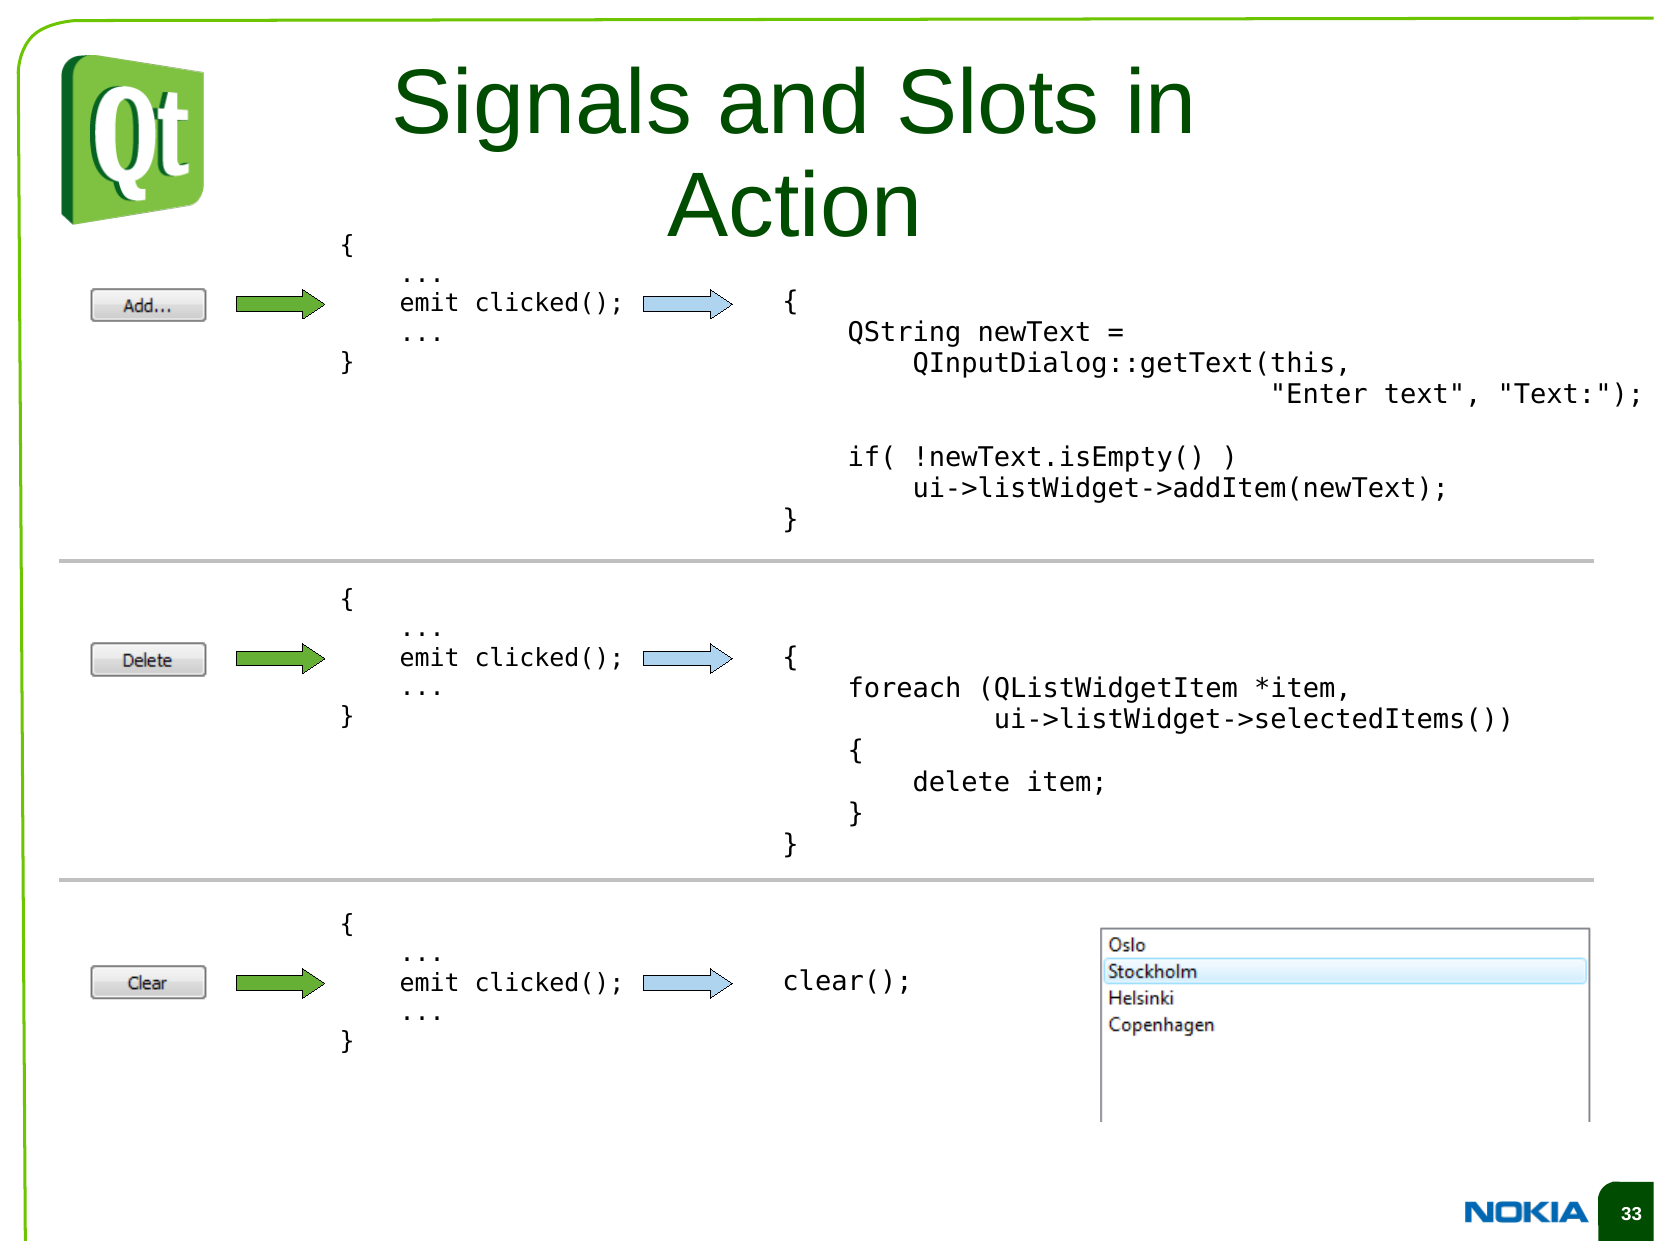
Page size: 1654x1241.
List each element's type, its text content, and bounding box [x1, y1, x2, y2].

text_box [643, 643, 733, 674]
picture [61, 55, 204, 225]
picture [1096, 922, 1595, 1123]
picture [1465, 1201, 1589, 1223]
text_box [643, 968, 733, 999]
picture [88, 961, 208, 1004]
text_box [236, 643, 324, 674]
text_box { foreach (QListWidgetItem *item, ui->listWidget->selectedItems()) { delete item; } } [767, 633, 1529, 868]
text_box { ... emit clicked(); ... } [324, 576, 640, 739]
text_box { ... emit clicked(); ... } [324, 222, 640, 384]
title Signals and Slots in Action [257, 49, 1333, 257]
picture [88, 284, 208, 325]
text_box { QString newText = QInputDialog::getText(this, "Enter text", "Text:"); if( !newText.isEmpty() ) ui->listWidget->addItem(newText); } [767, 277, 1654, 543]
picture [88, 638, 208, 680]
text_box { ... emit clicked(); ... } [324, 901, 640, 1063]
text_box [236, 968, 324, 999]
text_box clear(); [767, 957, 928, 1004]
text_box [643, 289, 733, 319]
text_box [236, 289, 324, 319]
